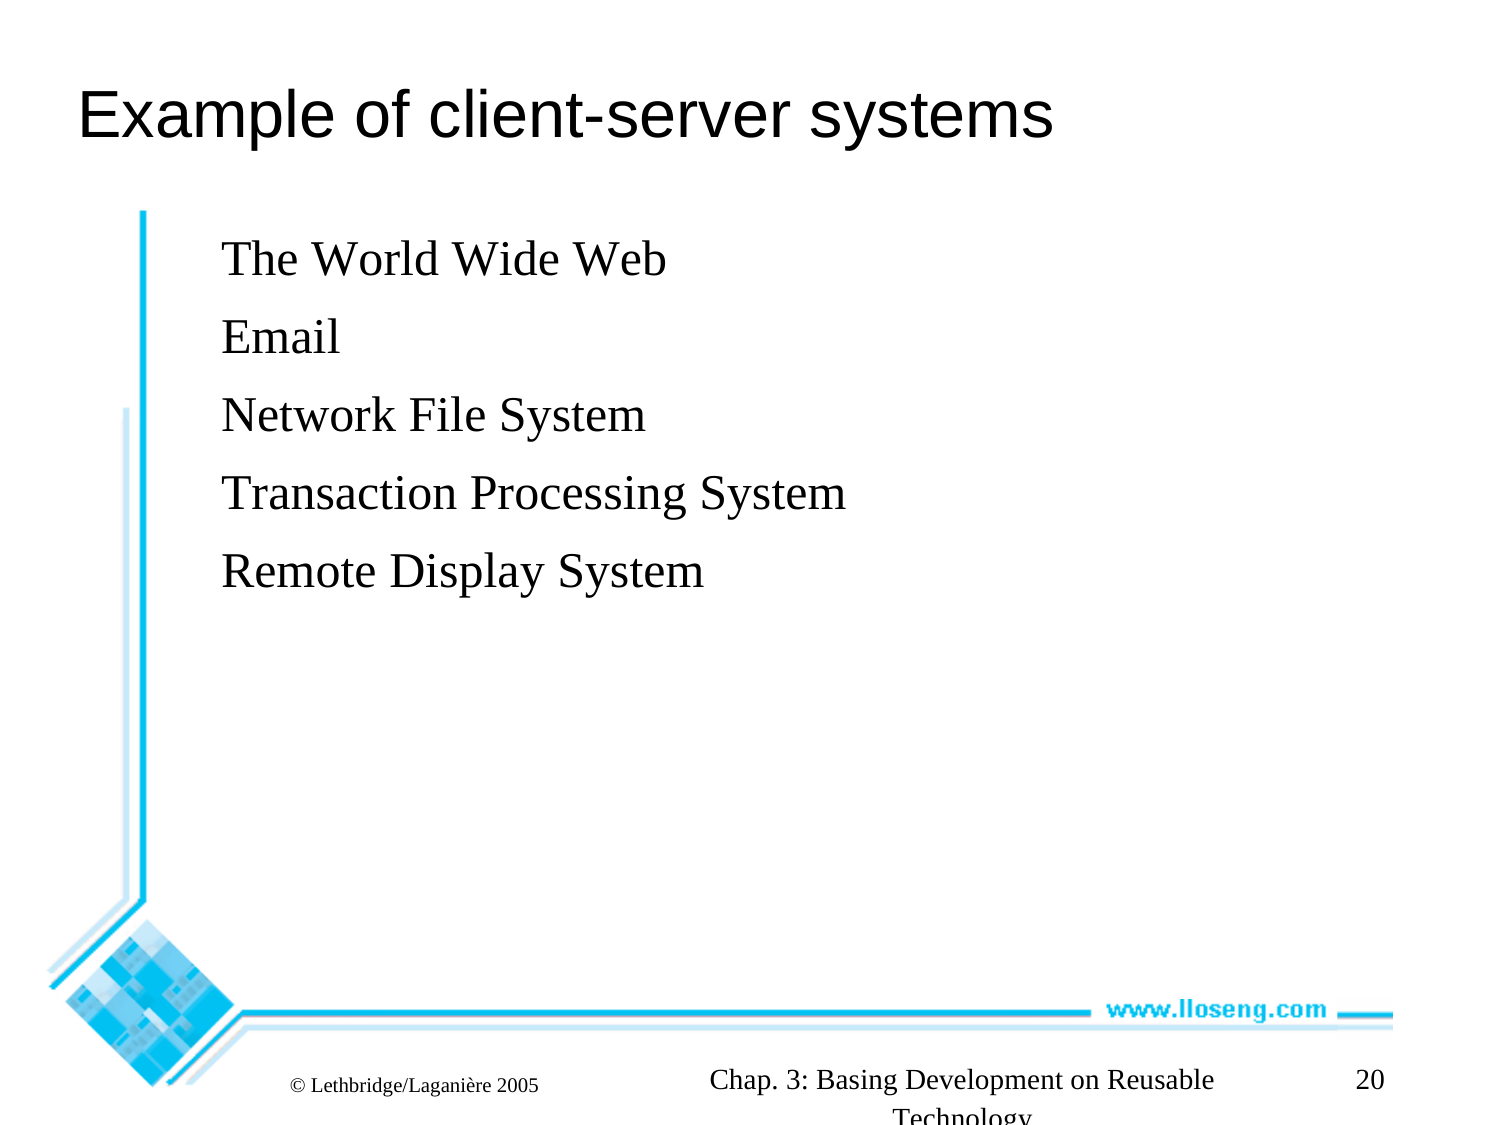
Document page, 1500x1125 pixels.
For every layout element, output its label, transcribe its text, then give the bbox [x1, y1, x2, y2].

list The World Wide Web Email Network File System Transaction Processing System Remote Display System [174, 212, 1413, 1000]
picture [35, 199, 1363, 1089]
text_box © Lethbridge/Laganière 2005 [275, 1062, 601, 1125]
text_box 15 [1325, 1050, 1401, 1125]
title Example of client-server systems [62, 37, 1413, 188]
text_box Chap. 3: Basing Development on Reusable Technology [624, 1050, 1300, 1125]
